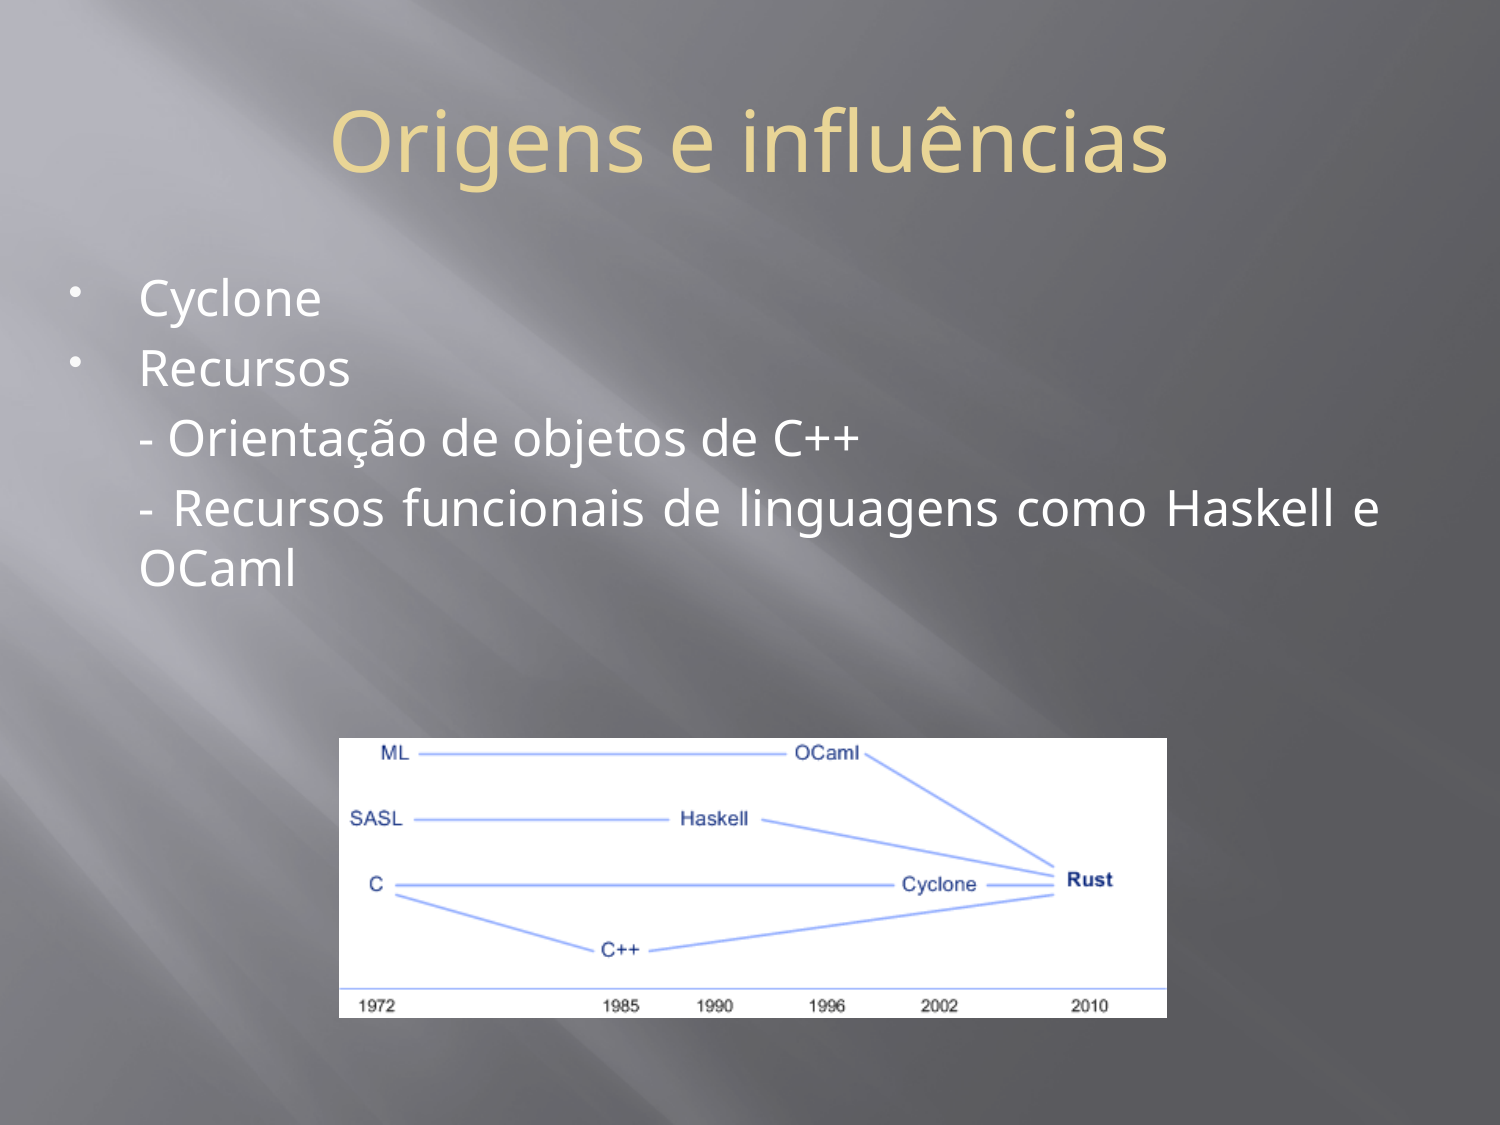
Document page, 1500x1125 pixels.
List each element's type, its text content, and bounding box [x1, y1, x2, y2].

text_box Origens e influências [75, 45, 1425, 233]
picture [0, 0, 1500, 1125]
text_box Cyclone Recursos - Orientação de objetos de C++ - Recursos funcionais de linguagens como Haskell e OCaml [46, 257, 1397, 605]
